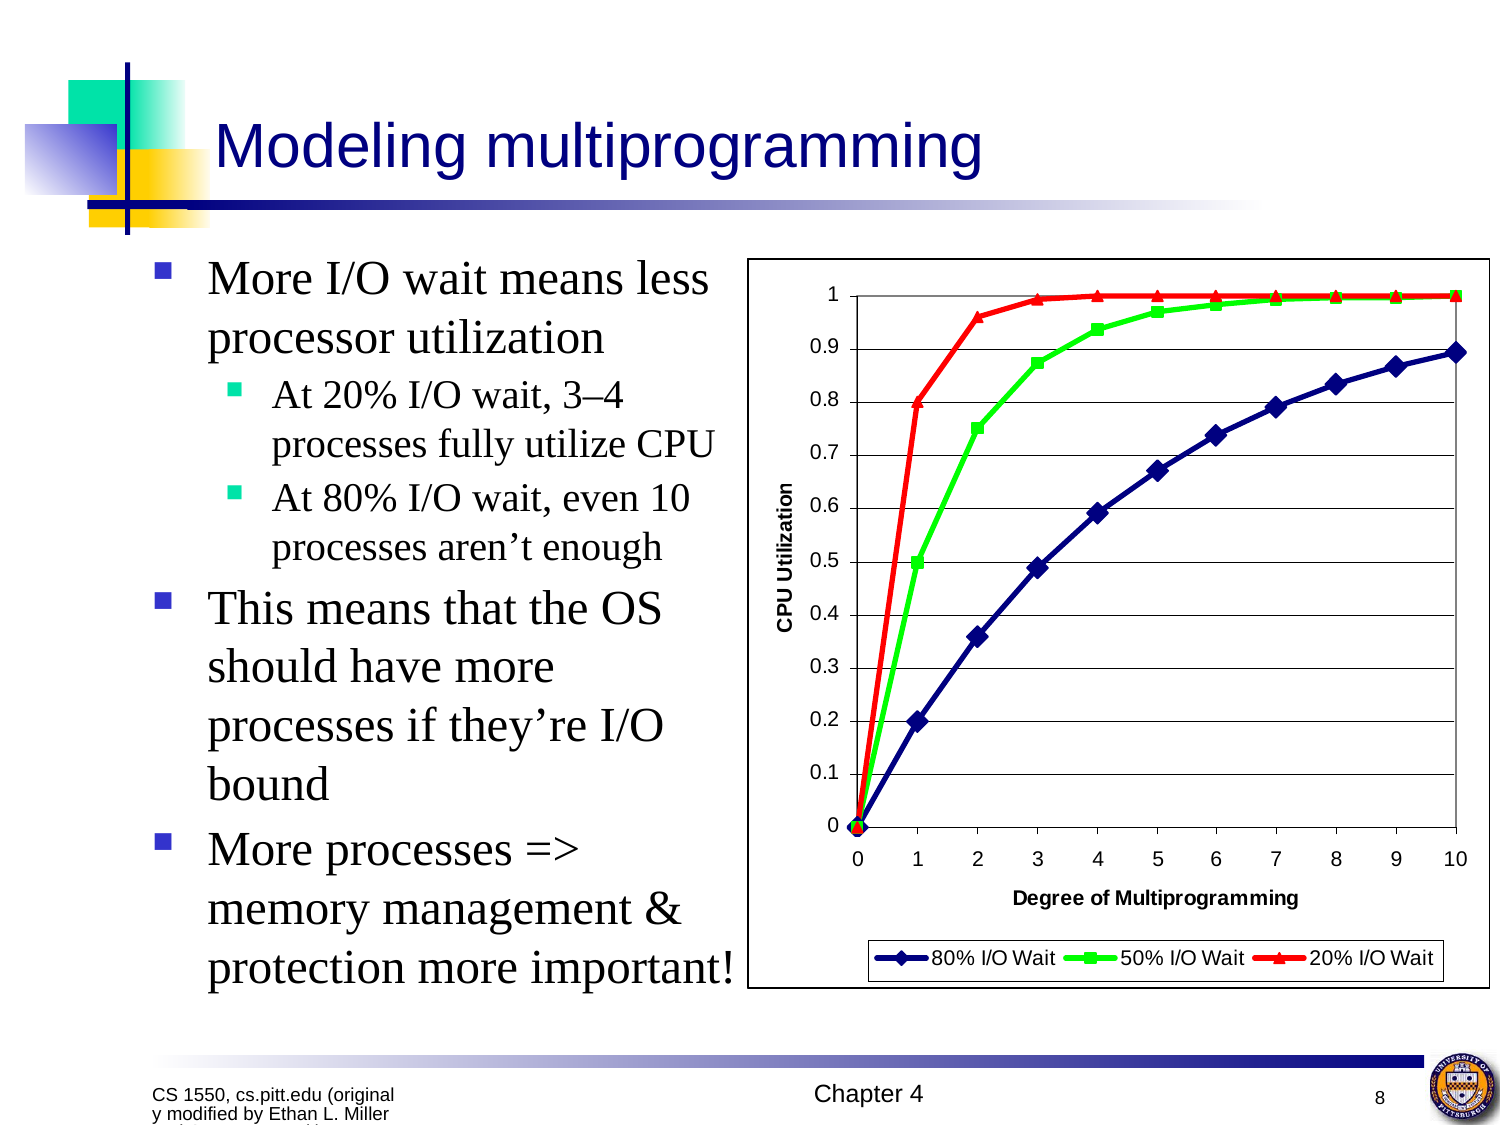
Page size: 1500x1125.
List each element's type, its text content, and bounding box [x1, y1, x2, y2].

picture [1425, 1049, 1500, 1125]
title Modeling multiprogramming [200, 87, 1476, 188]
picture [739, 249, 1500, 997]
list More I/O wait means less processor utilization At 20% I/O wait, 3–4 processes fully utilize CPU At 80% I/O wait, even 10 processes aren’t enough This means that the OS should have more processes if they’re I/O bound More processes => memory management & protection more important! [137, 237, 763, 1051]
